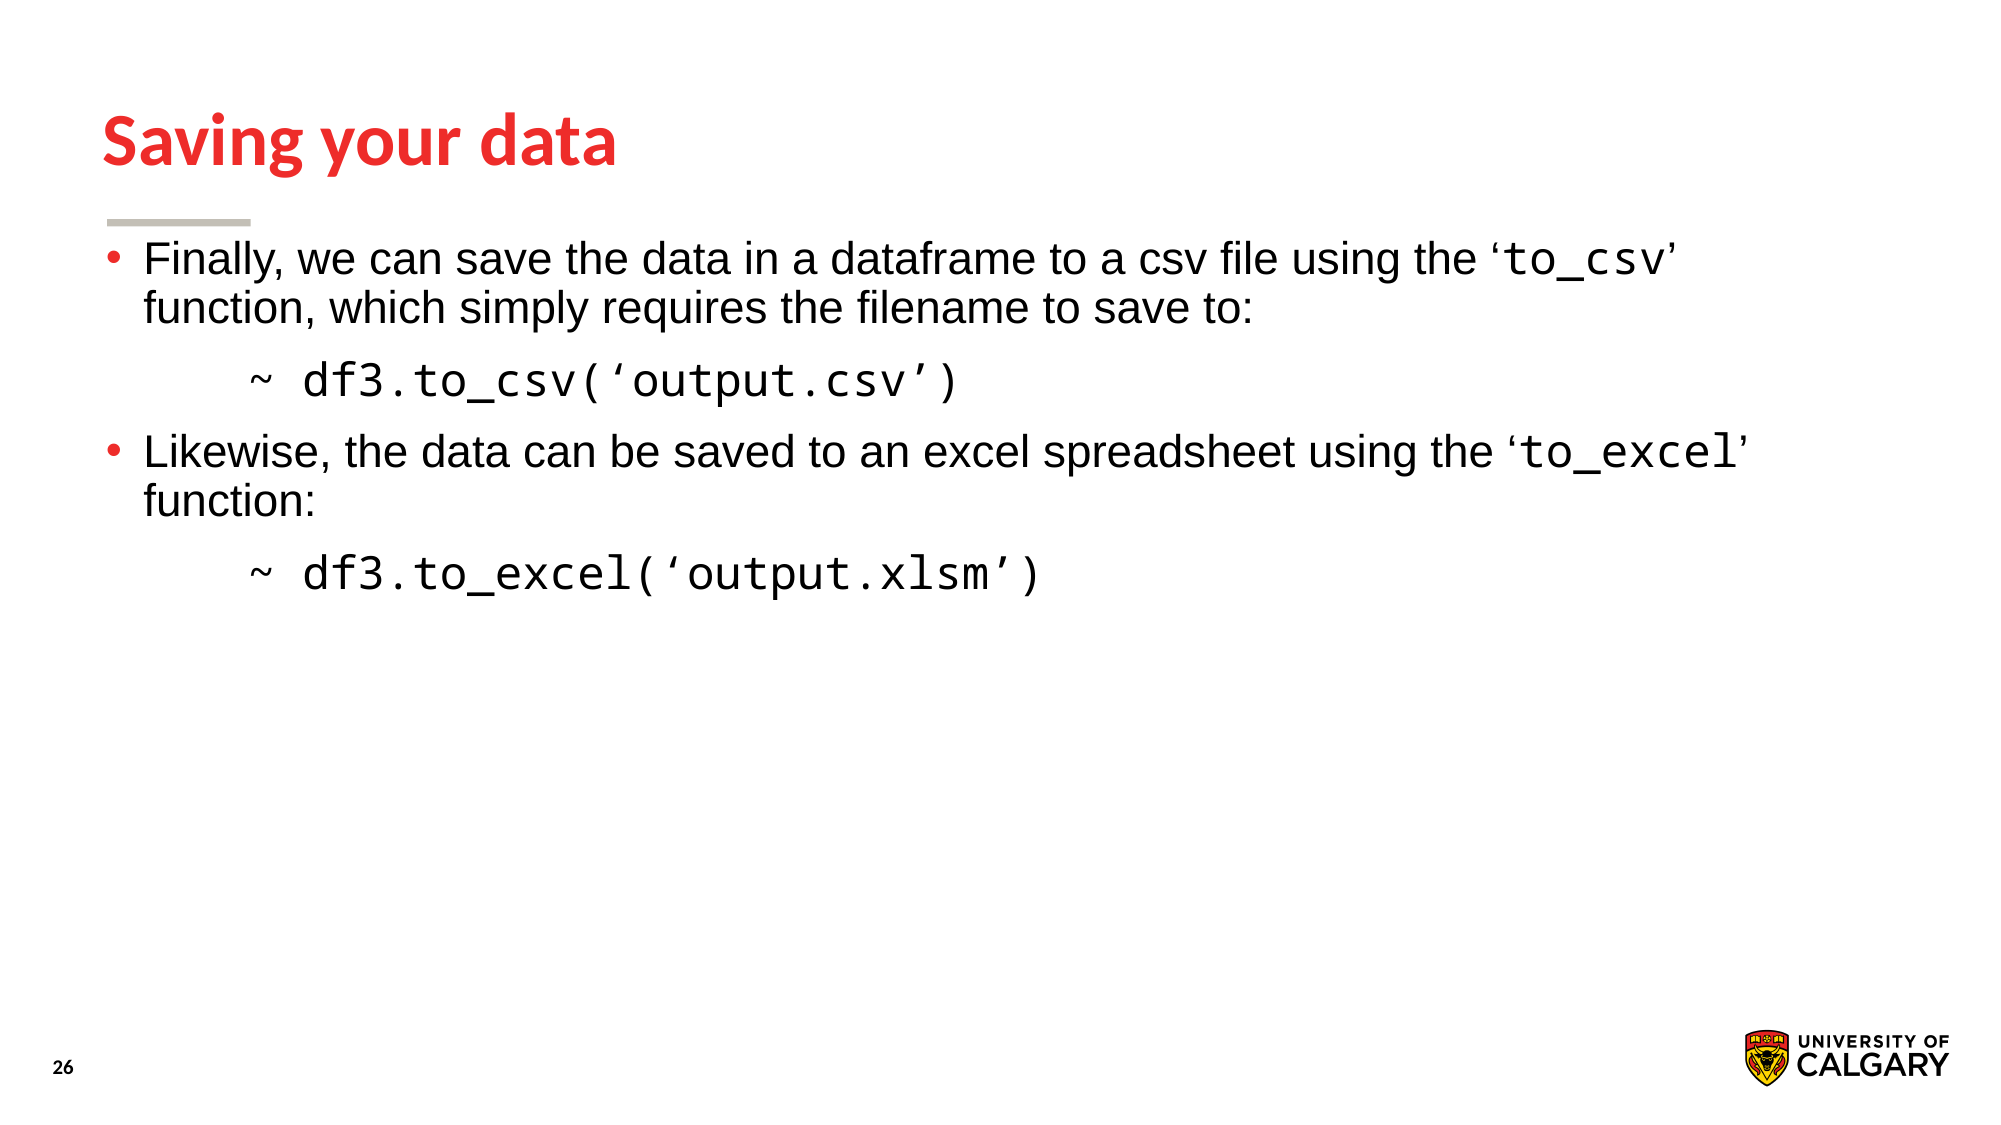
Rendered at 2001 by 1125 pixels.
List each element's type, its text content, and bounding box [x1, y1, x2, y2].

picture [1722, 1012, 1972, 1099]
list Finally, we can save the data in a dataframe to a csv file using the ‘to_csv’ function, which simply requires the filename to save to: ~ df3.to_csv(‘output.csv’) Likewise, the data can be saved to an excel spreadsheet using the ‘to_excel’ function: ~ df3.to_excel(‘output.xlsm’) [91, 227, 1788, 941]
title Saving your data [87, 60, 1774, 222]
